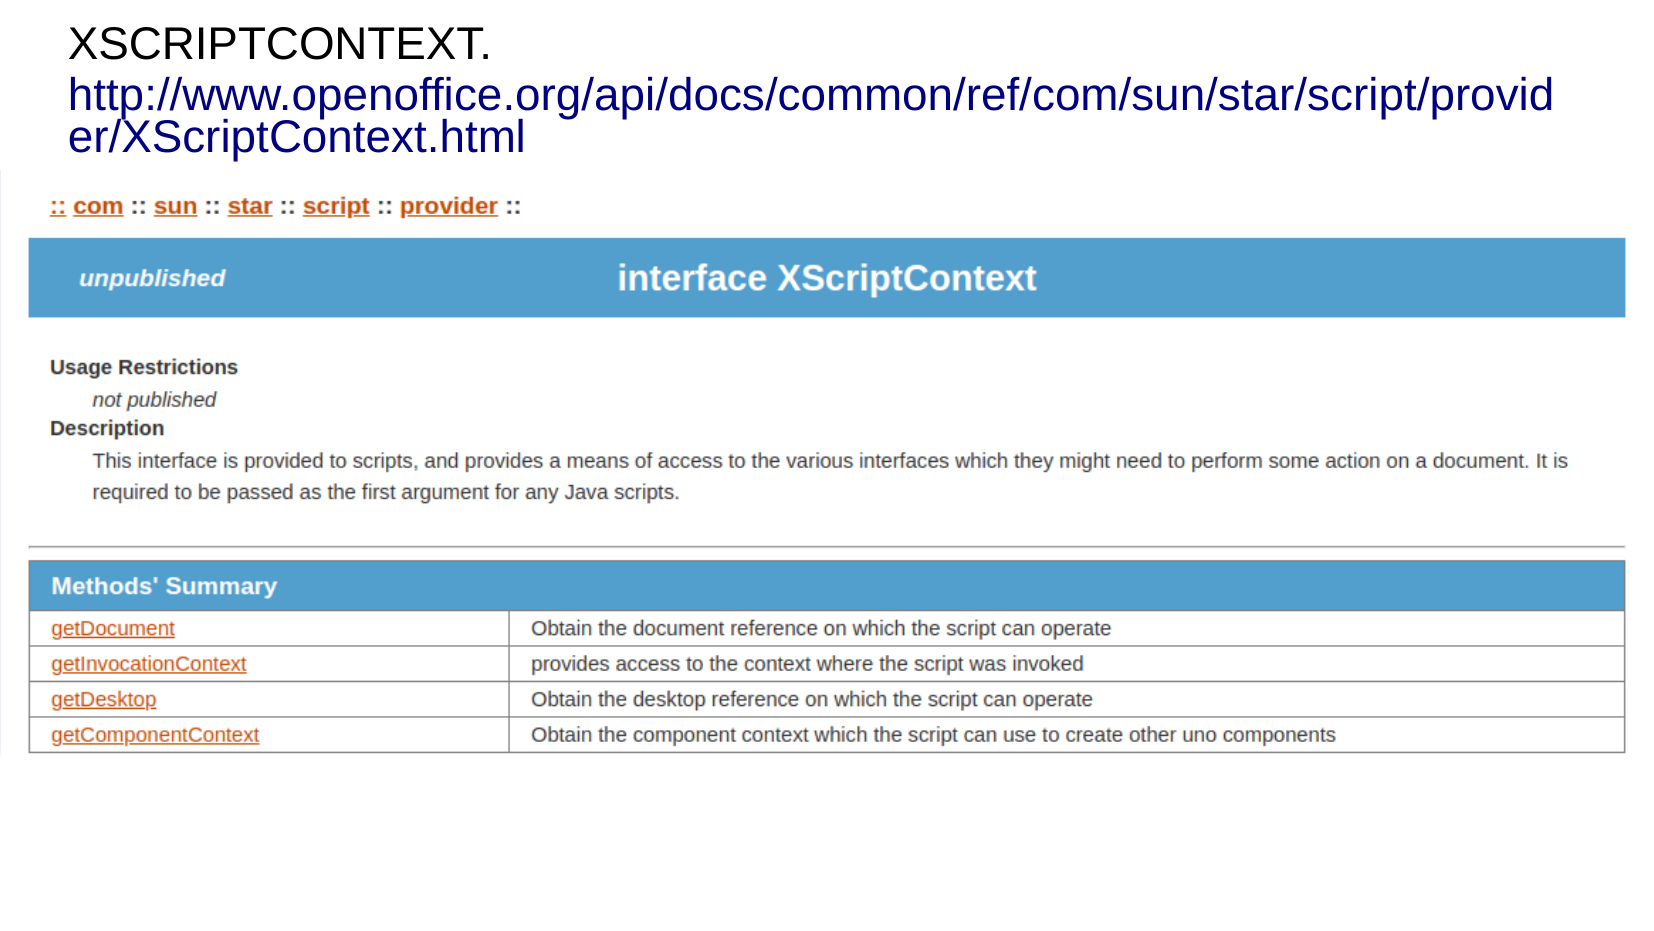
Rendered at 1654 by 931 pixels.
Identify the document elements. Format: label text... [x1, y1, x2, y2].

picture [0, 170, 1654, 759]
subtitle XSCRIPTCONTEXT. http://www.openoffice.org/api/docs/common/ref/com/sun/star/script/provider/XScriptContext.html [67, 17, 1557, 170]
